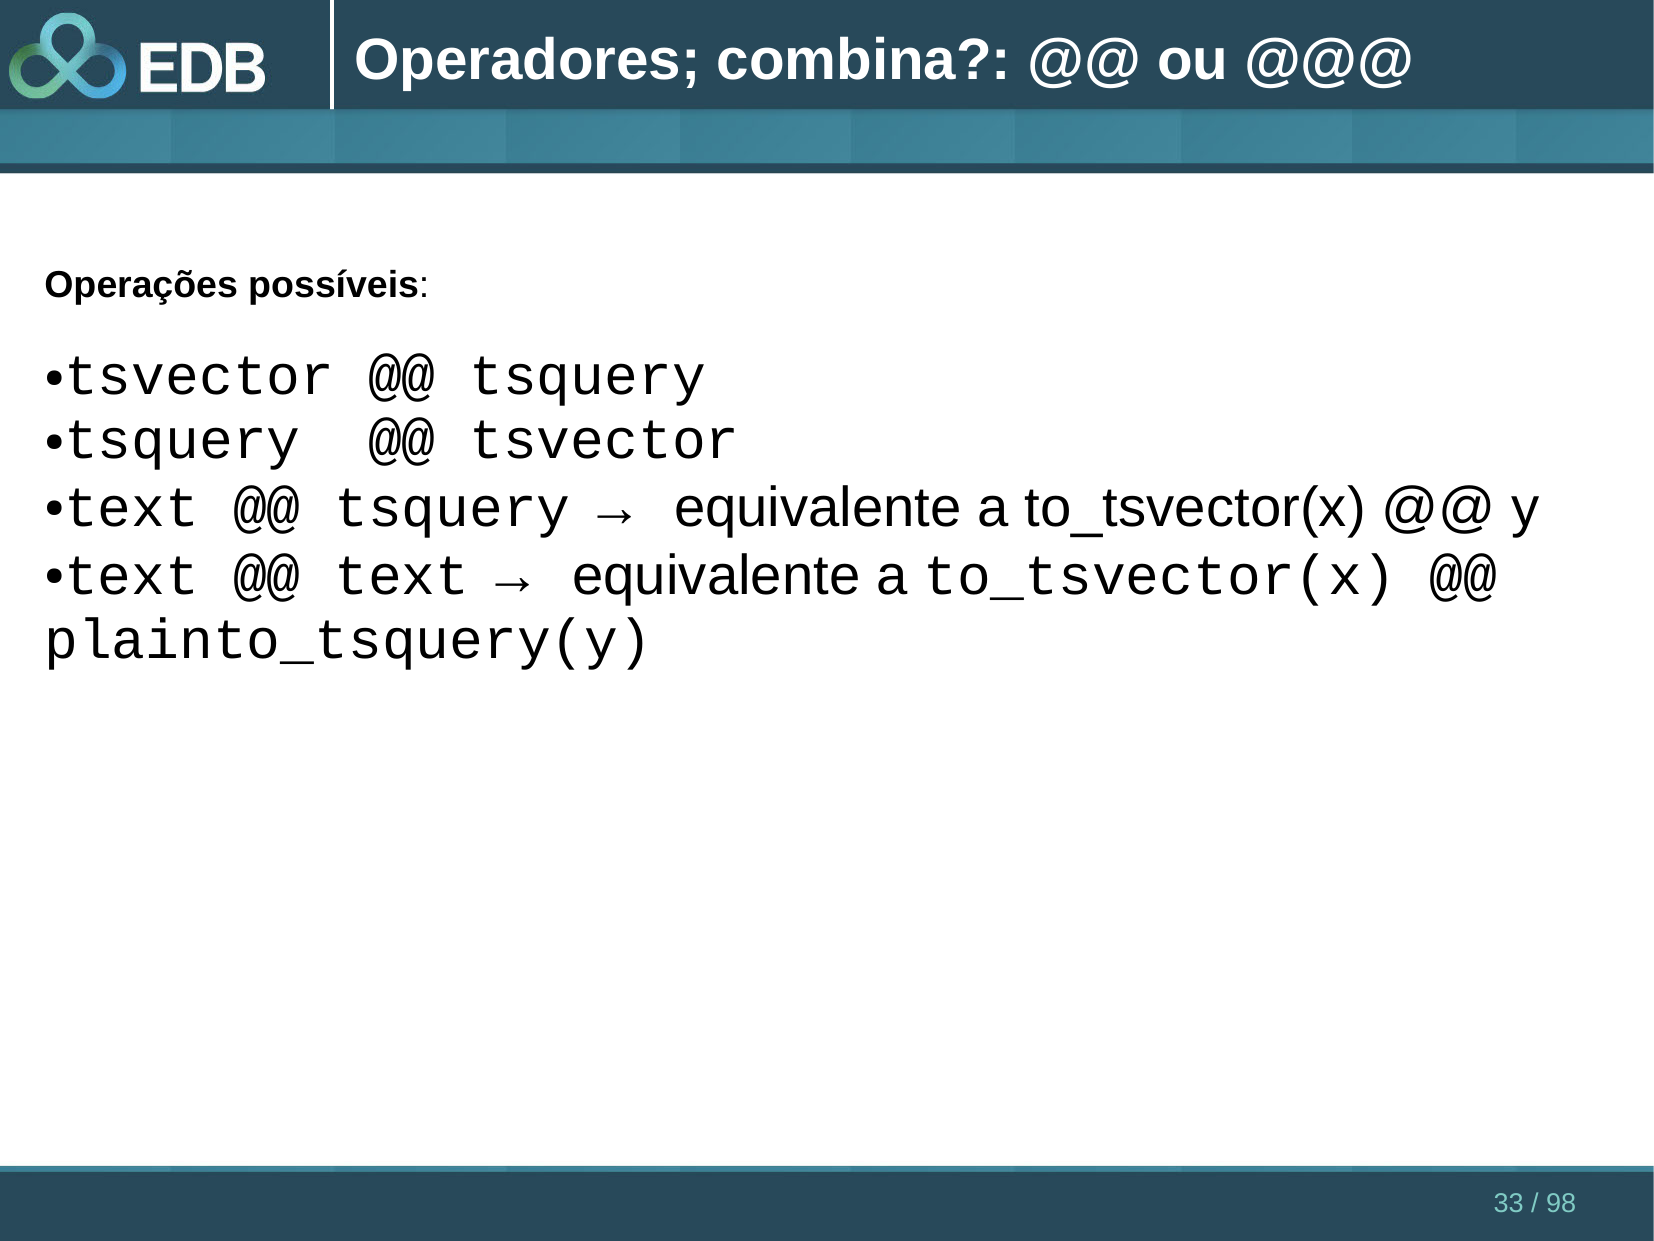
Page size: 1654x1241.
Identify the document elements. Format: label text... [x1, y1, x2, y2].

picture [0, 0, 1654, 1241]
title Operadores; combina?: @@ ou @@@ [354, 26, 1595, 92]
text_box Operações possíveis: tsvector @@ tsquery tsquery @@ tsvector text @@ tsquery → equivalente a to_tsvector(x) @@ y text @@ text → equivalente a to_tsvector(x) @@ plainto_tsquery(y) [29, 256, 1595, 994]
